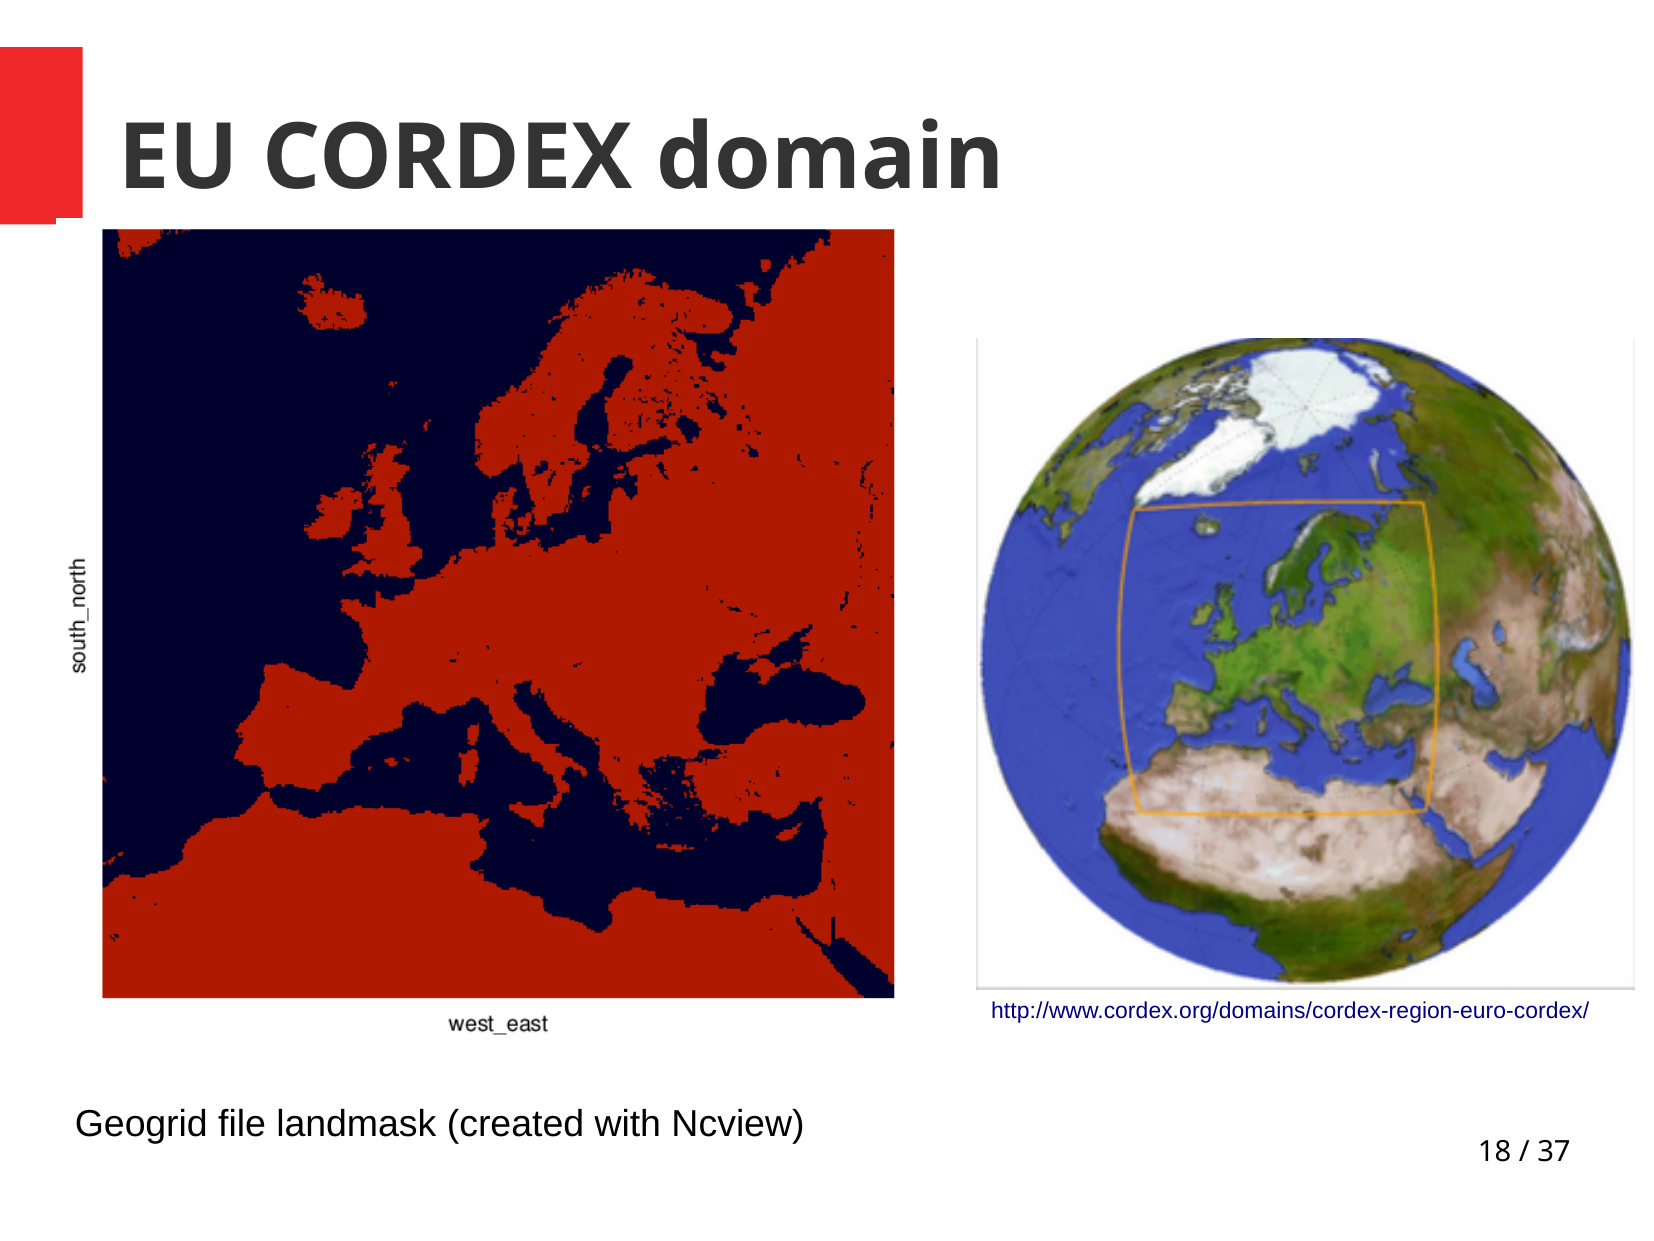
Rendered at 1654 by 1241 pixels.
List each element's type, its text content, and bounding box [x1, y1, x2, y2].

picture [56, 218, 917, 1041]
title EU CORDEX domain [118, 49, 1571, 257]
picture [976, 338, 1636, 990]
text_box Geogrid file landmask (created with Ncview) [60, 1095, 886, 1152]
text_box http://www.cordex.org/domains/cordex-region-euro-cordex/ [976, 990, 1636, 1031]
